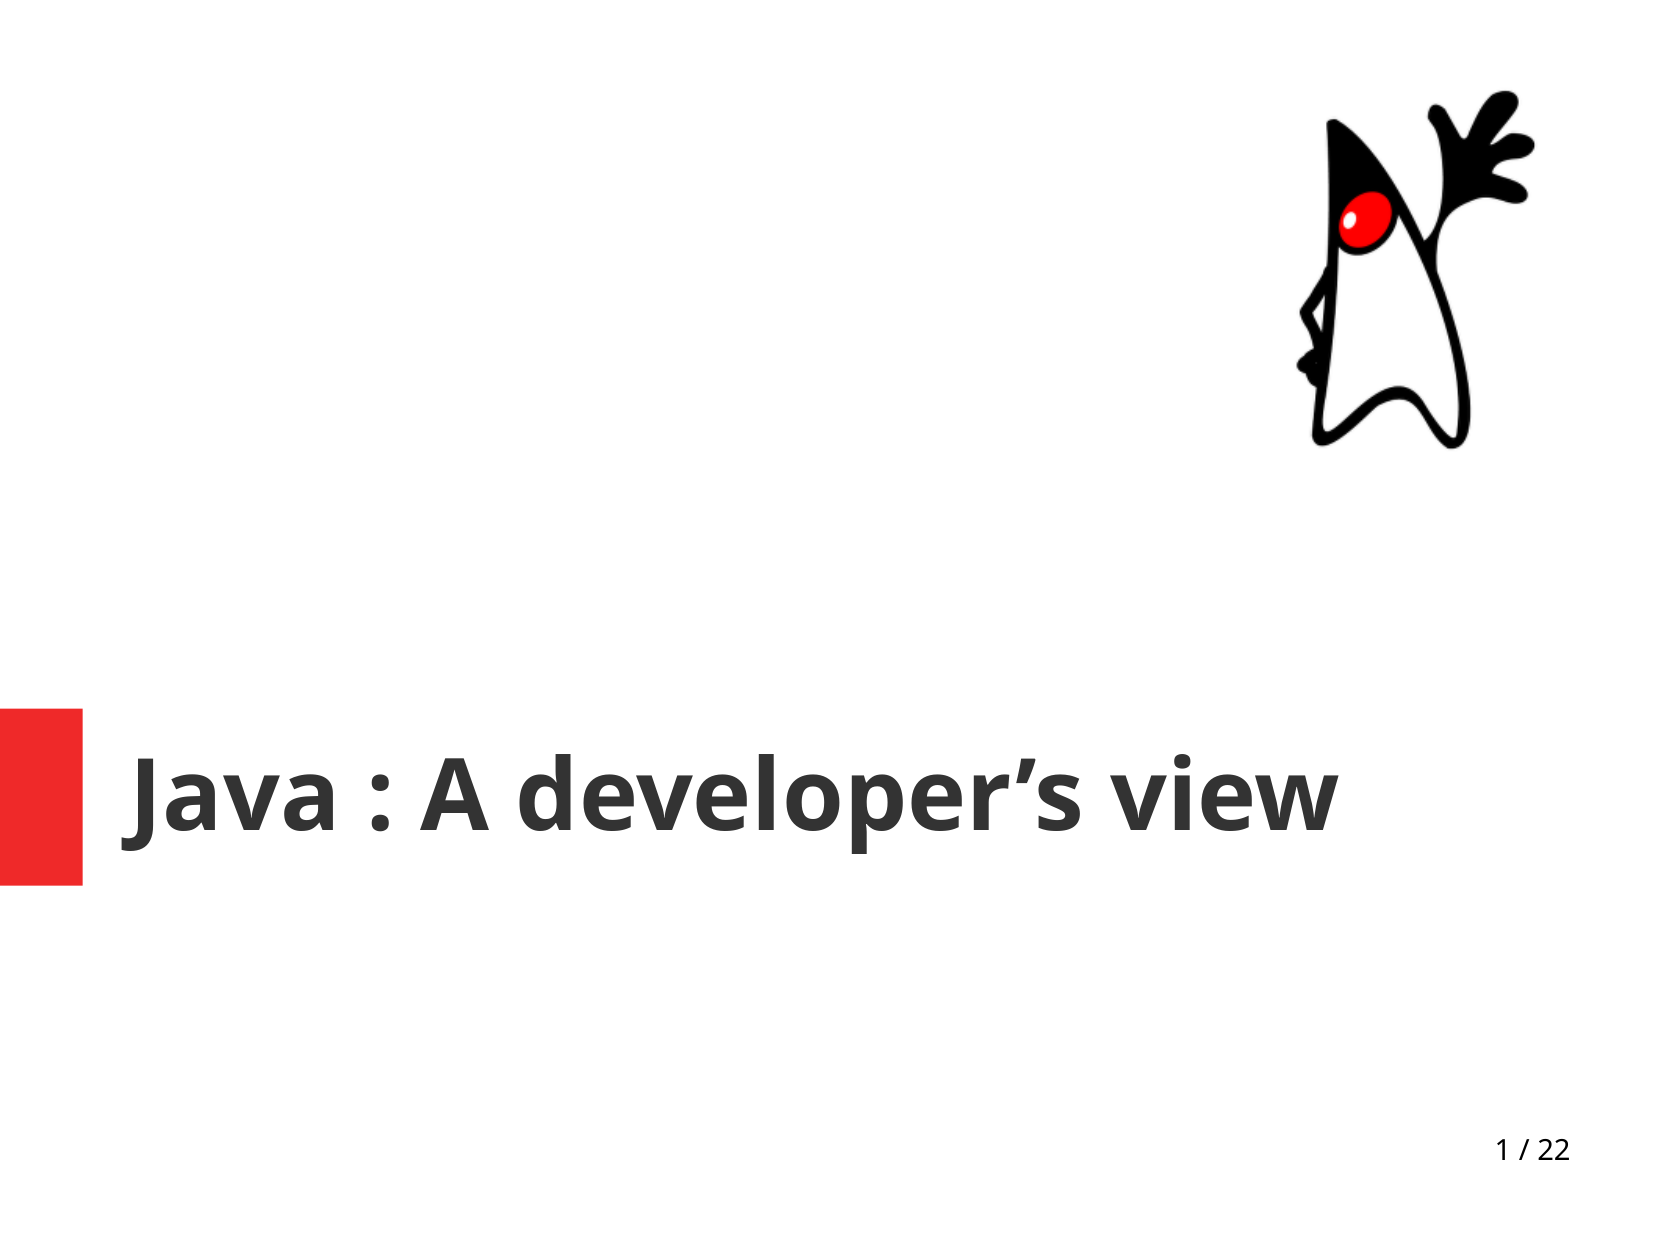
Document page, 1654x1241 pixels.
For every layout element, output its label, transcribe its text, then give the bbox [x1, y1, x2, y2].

picture [1214, 74, 1605, 466]
title Java : A developer’s view [129, 654, 1536, 928]
